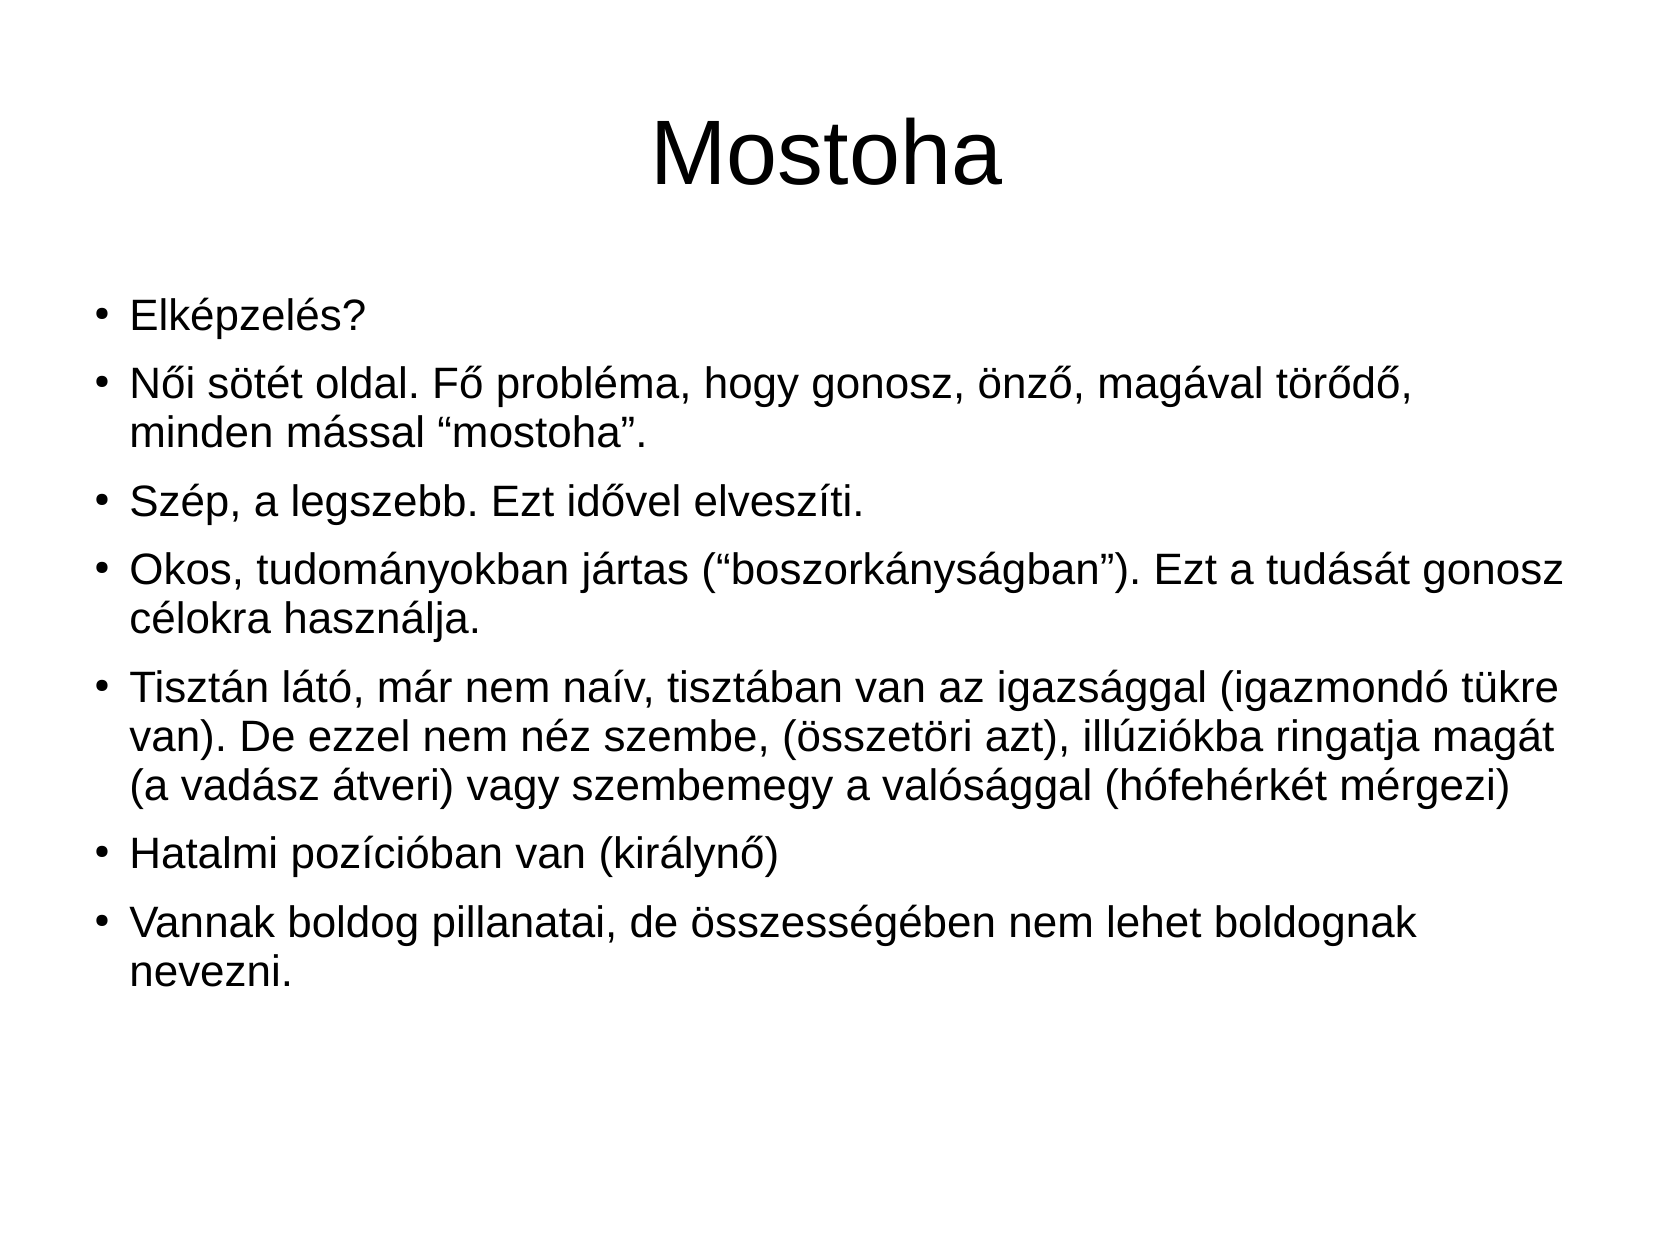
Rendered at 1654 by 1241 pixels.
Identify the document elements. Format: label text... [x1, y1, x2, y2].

list Elképzelés? Női sötét oldal. Fő probléma, hogy gonosz, önző, magával törődő, minden mással “mostoha”. Szép, a legszebb. Ezt idővel elveszíti. Okos, tudományokban jártas (“boszorkányságban”). Ezt a tudását gonosz célokra használja. Tisztán látó, már nem naív, tisztában van az igazsággal (igazmondó tükre van). De ezzel nem néz szembe, (összetöri azt), illúziókba ringatja magát (a vadász átveri) vagy szembemegy a valósággal (hófehérkét mérgezi) Hatalmi pozícióban van (királynő) Vannak boldog pillanatai, de összességében nem lehet boldognak nevezni. [82, 290, 1571, 1010]
title Mostoha [82, 49, 1571, 257]
